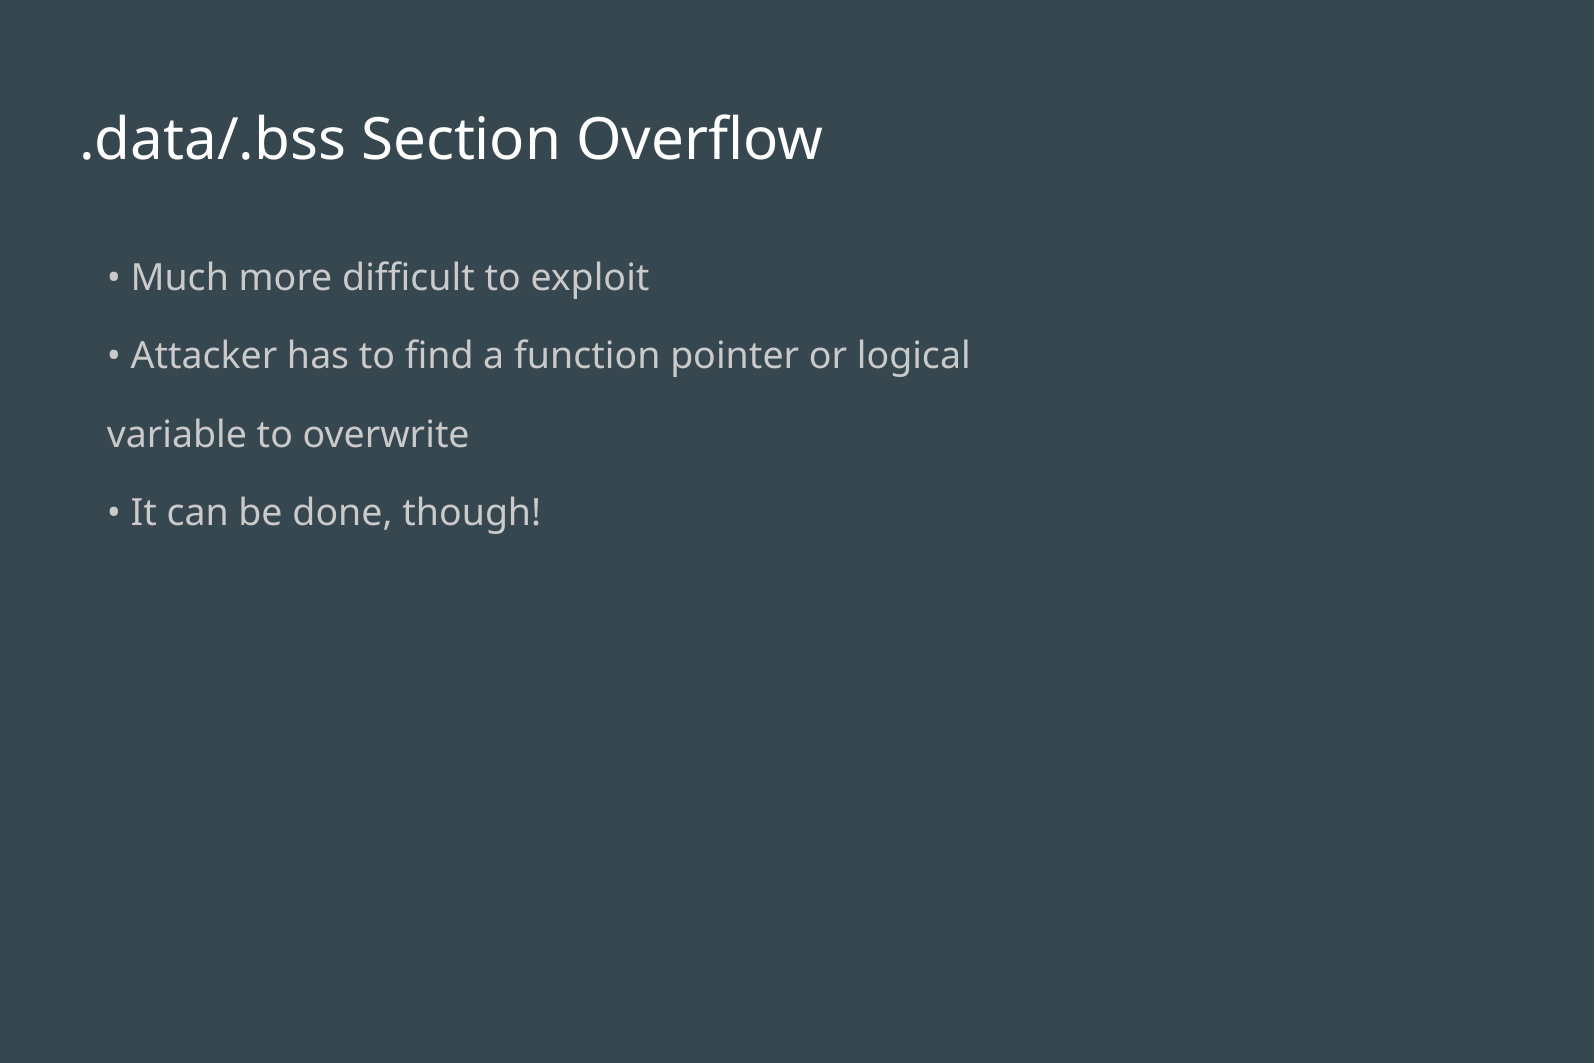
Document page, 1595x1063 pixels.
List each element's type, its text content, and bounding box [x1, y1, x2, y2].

list • Much more difficult to exploit • Attacker has to find a function pointer or logical variable to overwrite • It can be done, though! [54, 238, 1541, 945]
title .data/.bss Section Overflow [79, 48, 1449, 227]
